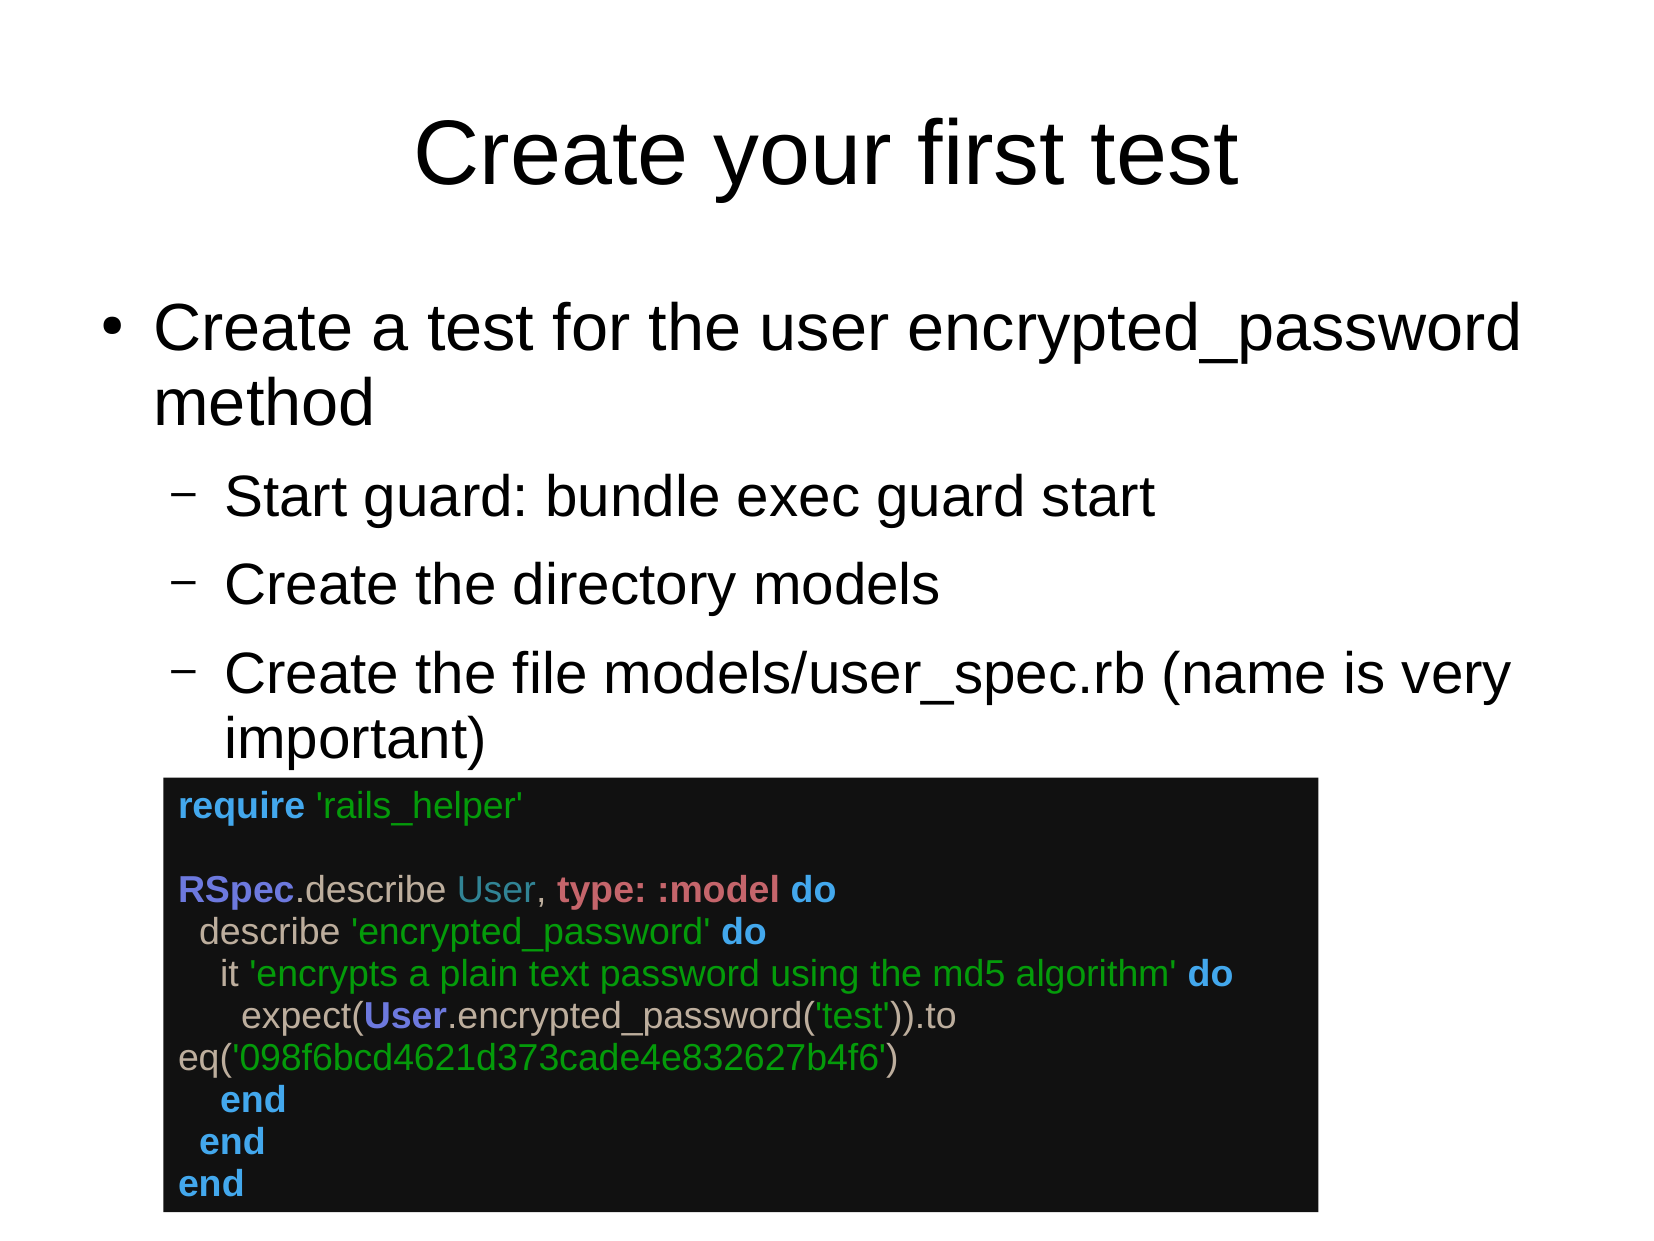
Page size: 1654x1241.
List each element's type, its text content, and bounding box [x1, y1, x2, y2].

list Create a test for the user encrypted_password method Start guard: bundle exec guard start Create the directory models Create the file models/user_spec.rb (name is very important) Add the following code: [82, 290, 1571, 1010]
title Create your first test [82, 49, 1571, 257]
text_box require 'rails_helper' RSpec.describe User, type: :model do describe 'encrypted_password' do it 'encrypts a plain text password using the md5 algorithm' do expect(User.encrypted_password('test')).to eq('098f6bcd4621d373cade4e832627b4f6') end end end [163, 777, 1319, 1213]
